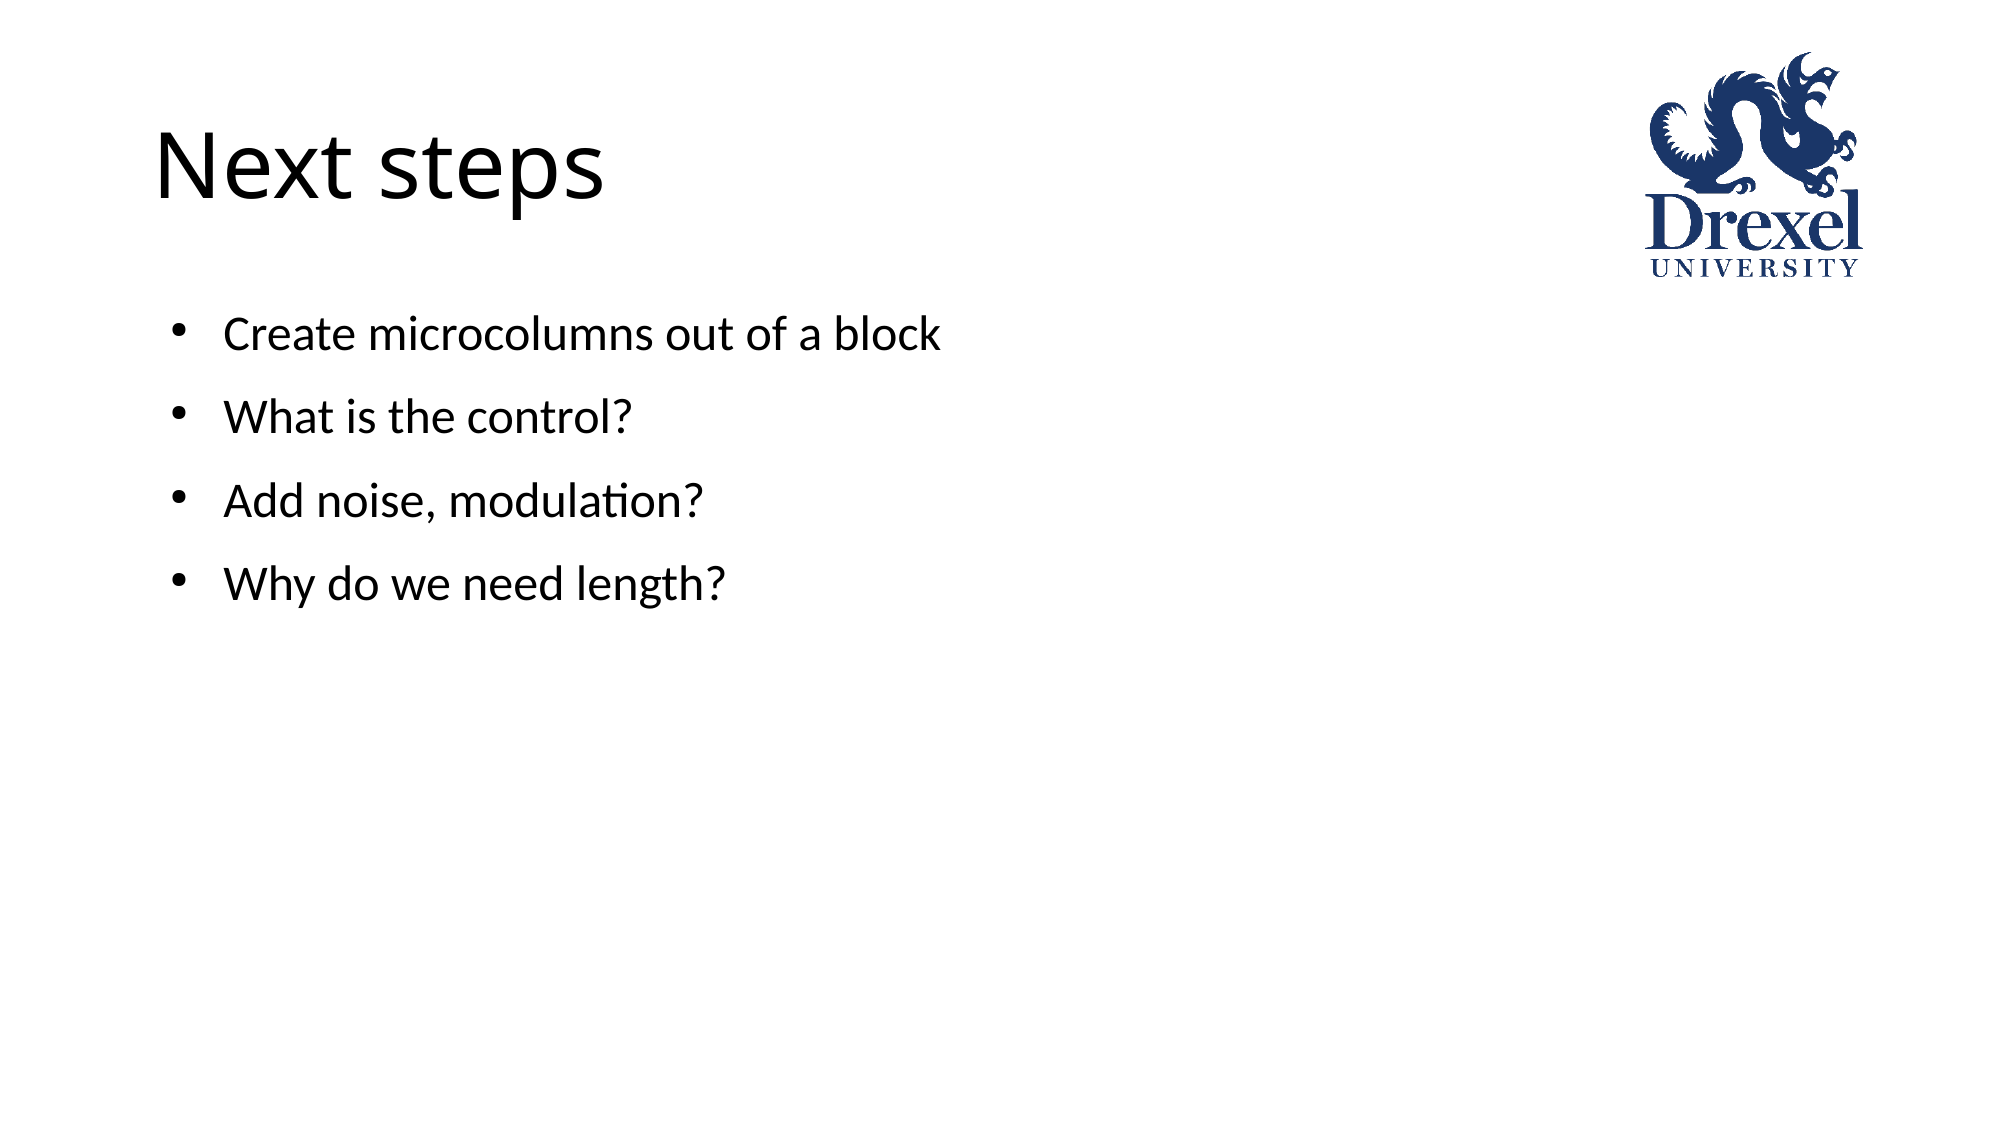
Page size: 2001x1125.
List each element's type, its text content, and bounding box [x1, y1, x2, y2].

picture [1645, 52, 1863, 277]
list Create microcolumns out of a block What is the control? Add noise, modulation? Why do we need length? [137, 299, 1863, 1014]
title Next steps [137, 59, 1288, 278]
